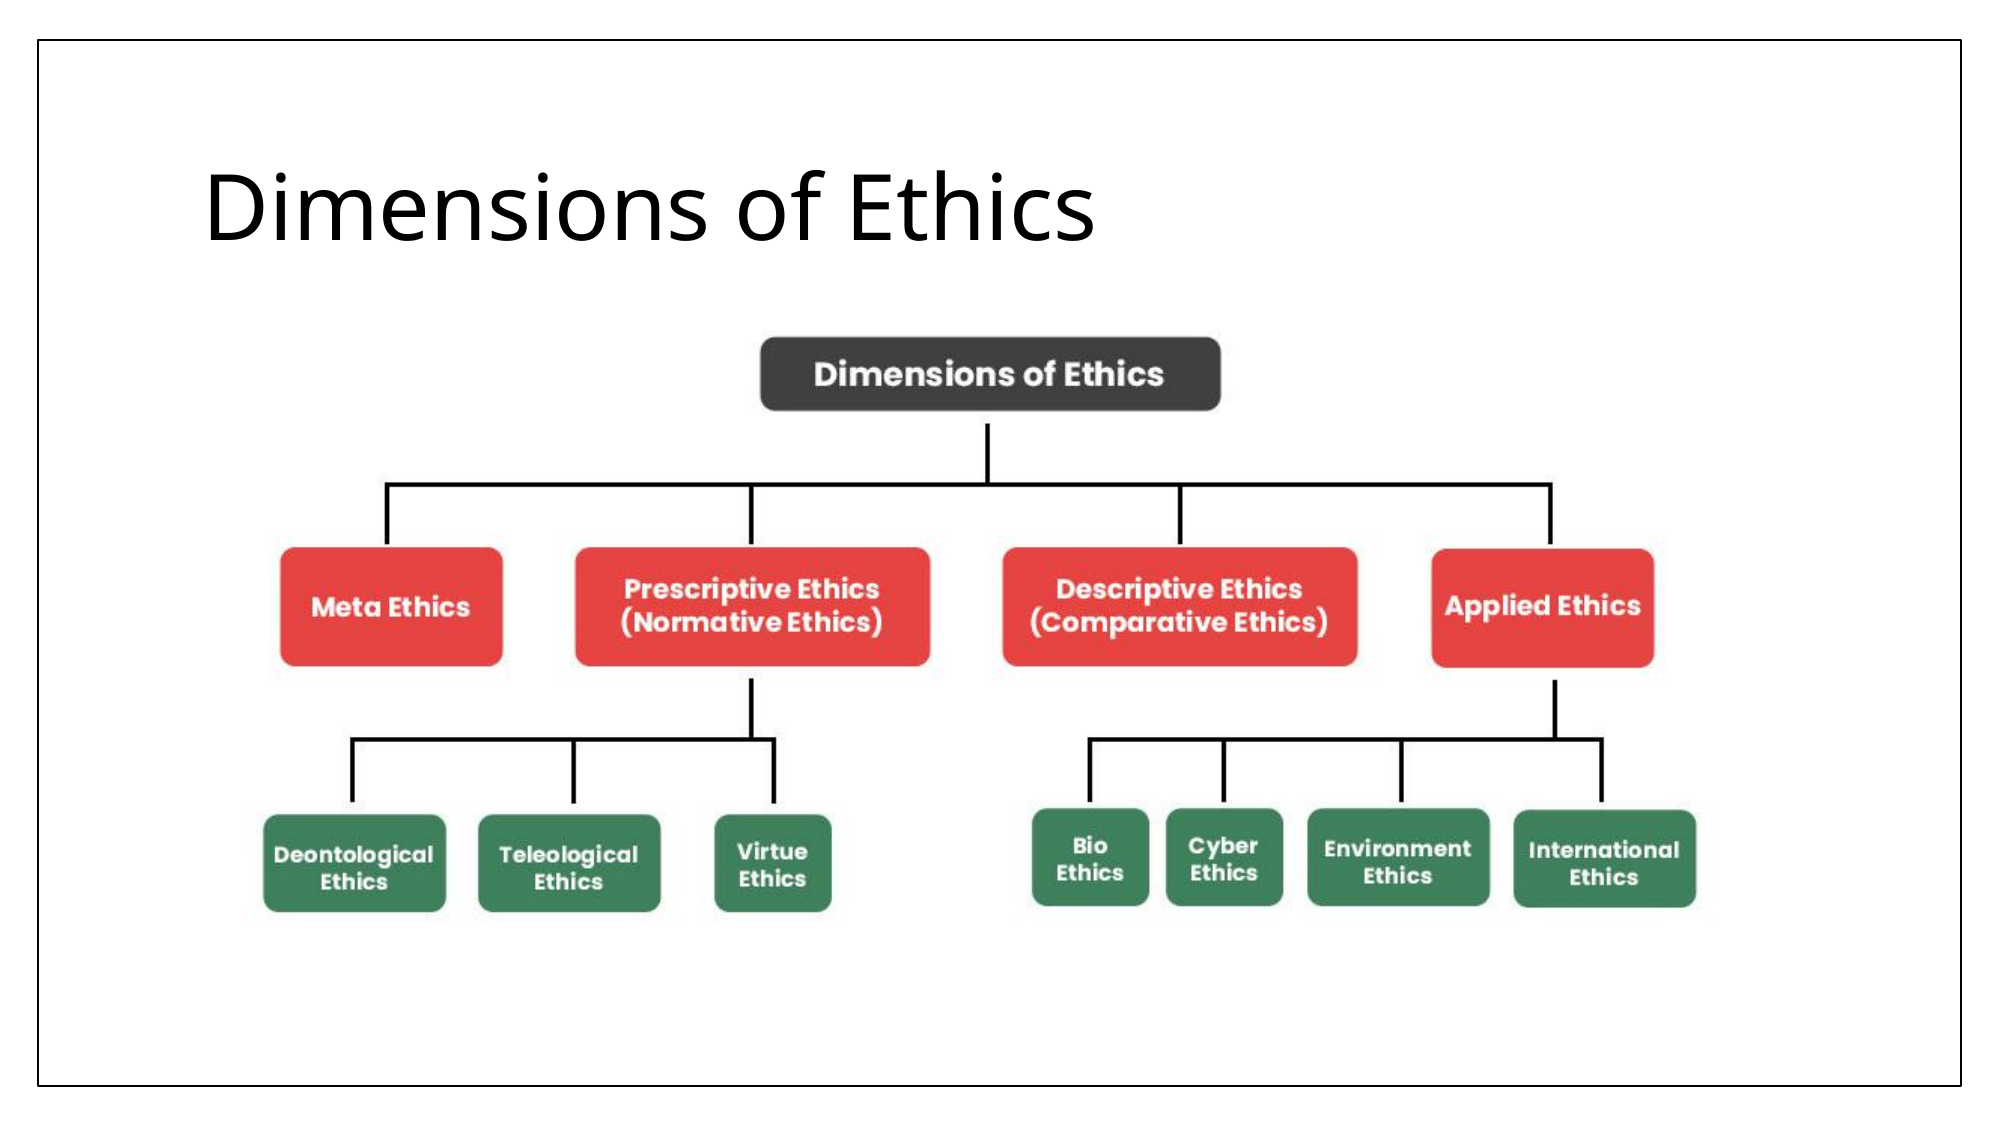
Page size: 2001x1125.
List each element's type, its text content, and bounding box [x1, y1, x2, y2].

picture [221, 270, 1726, 1024]
title Dimensions of Ethics [187, 99, 1808, 323]
